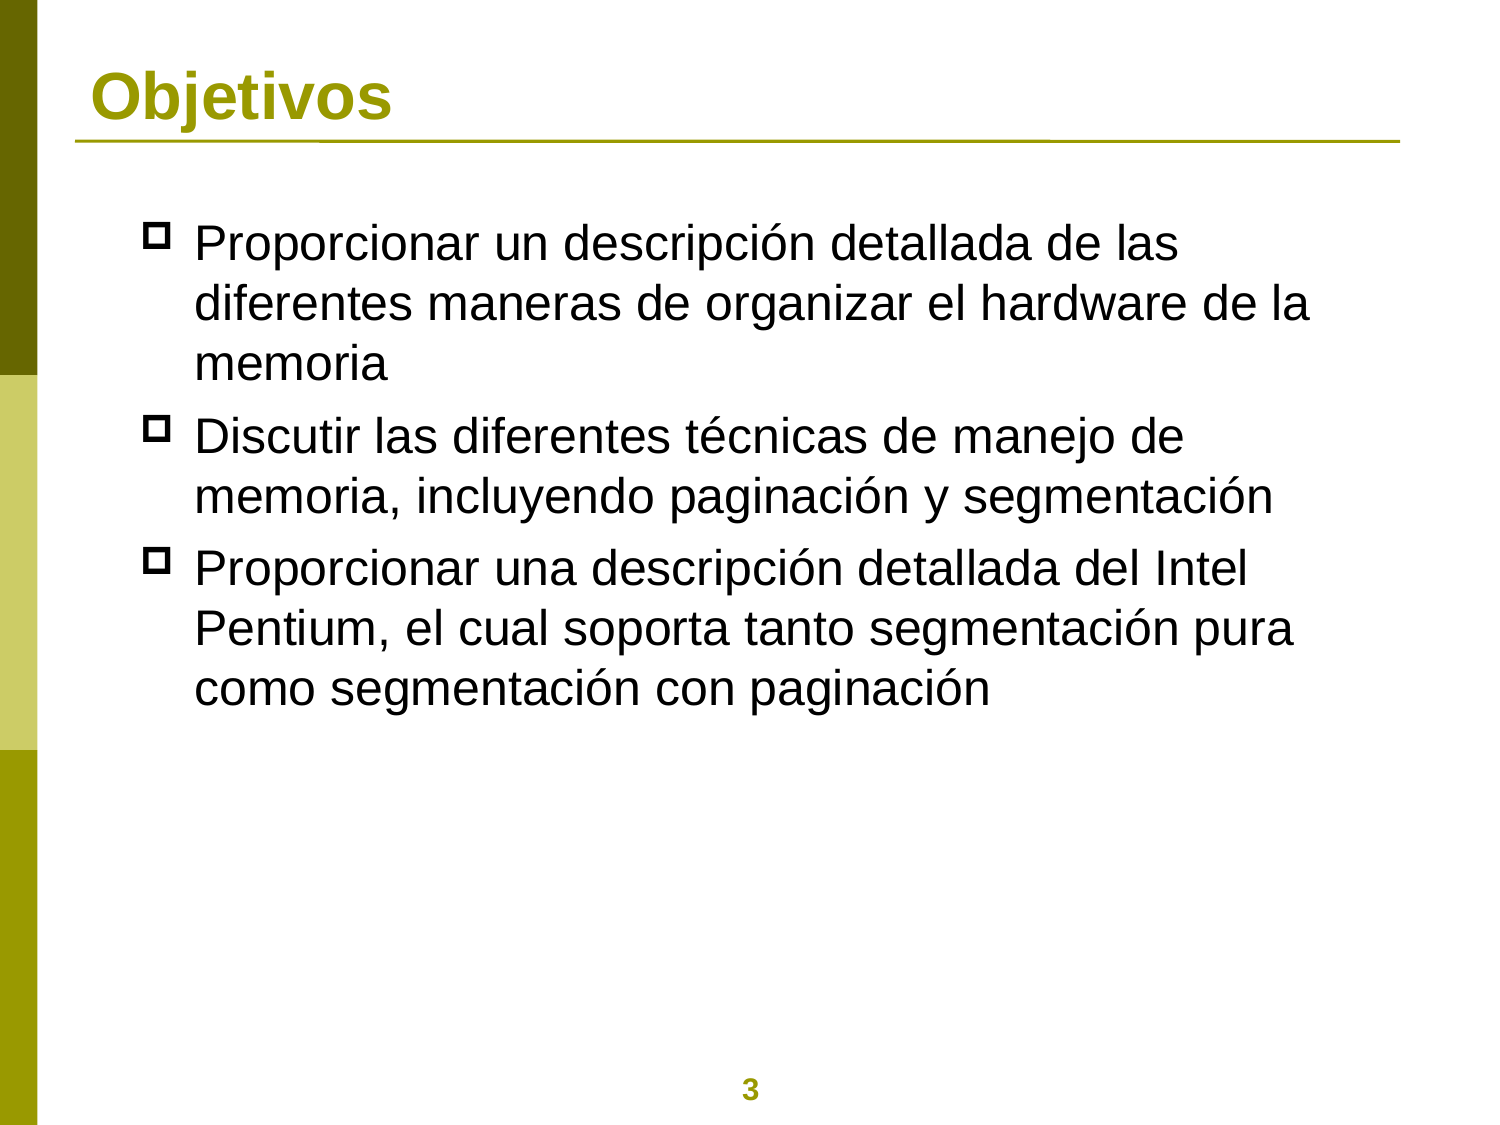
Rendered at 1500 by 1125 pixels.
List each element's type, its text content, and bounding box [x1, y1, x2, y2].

text_box Proporcionar un descripción detallada de las diferentes maneras de organizar el hardware de la memoria Discutir las diferentes técnicas de manejo de memoria, incluyendo paginación y segmentación Proporcionar una descripción detallada del Intel Pentium, el cual soporta tanto segmentación pura como segmentación con paginación [125, 203, 1367, 932]
text_box Objetivos [75, 45, 1426, 141]
